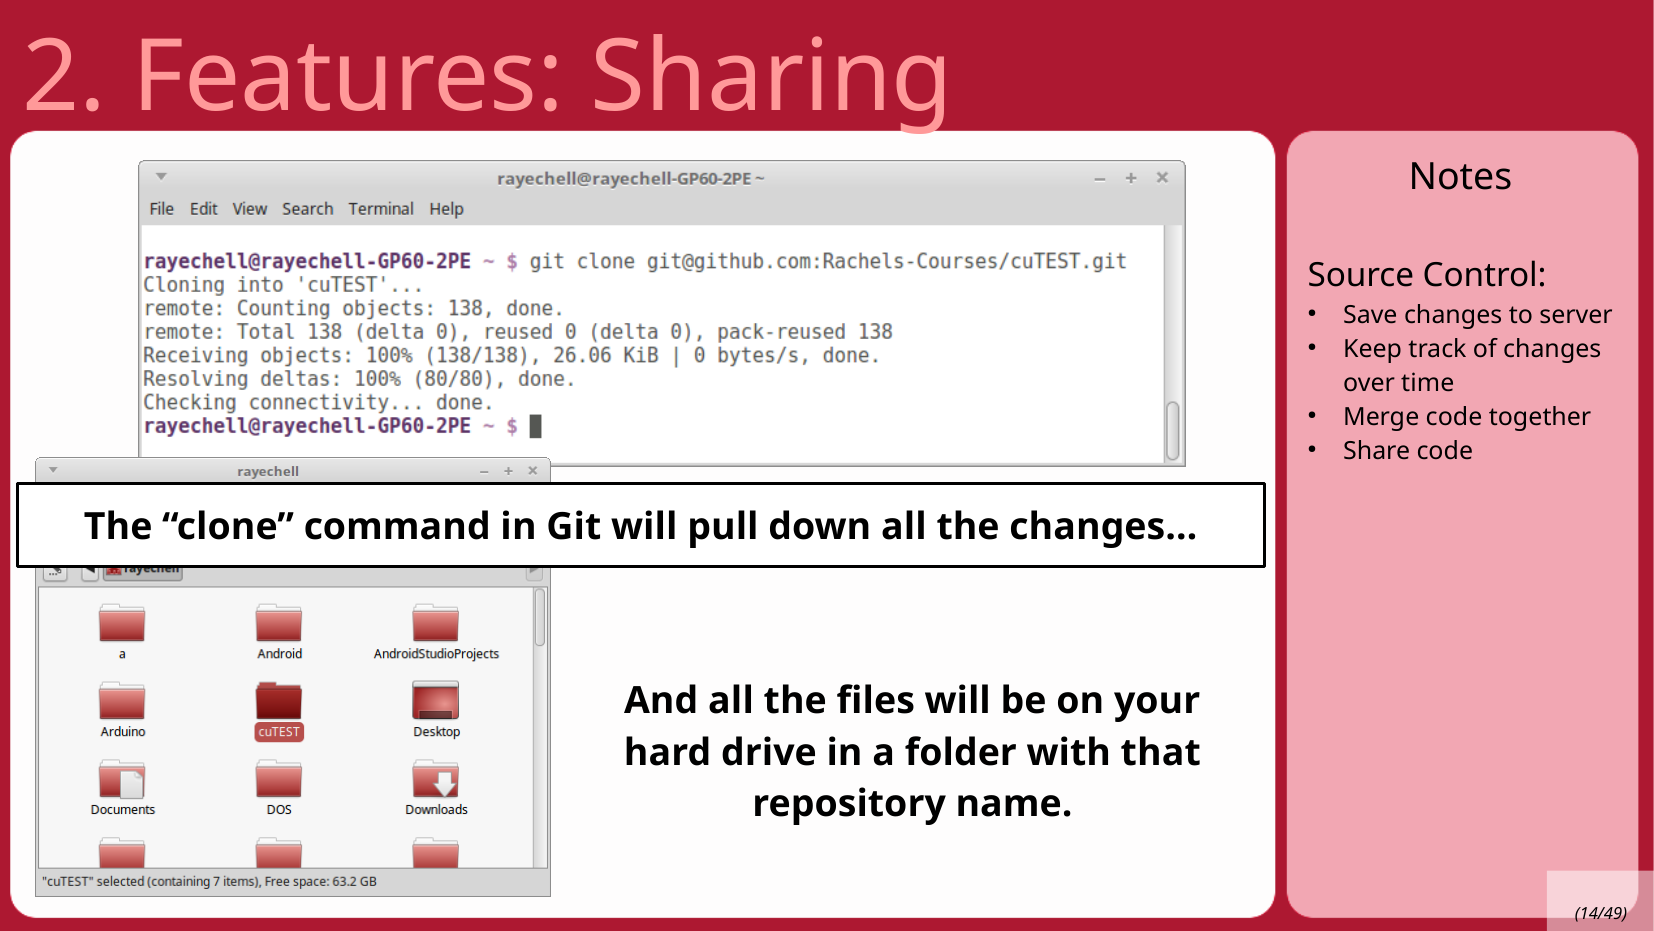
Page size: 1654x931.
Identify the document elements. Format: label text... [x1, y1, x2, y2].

text_box Notes Source Control: Save changes to server Keep track of changes over time Merge code together Share code [1290, 141, 1631, 419]
text_box (<number>/49) [1546, 877, 1654, 931]
picture [0, 0, 1654, 931]
text_box The “clone” command in Git will pull down all the changes… [17, 483, 1265, 567]
text_box And all the files will be on your hard drive in a folder with that repository name. [578, 596, 1247, 905]
title 2. Features: Sharing [22, 7, 1511, 136]
